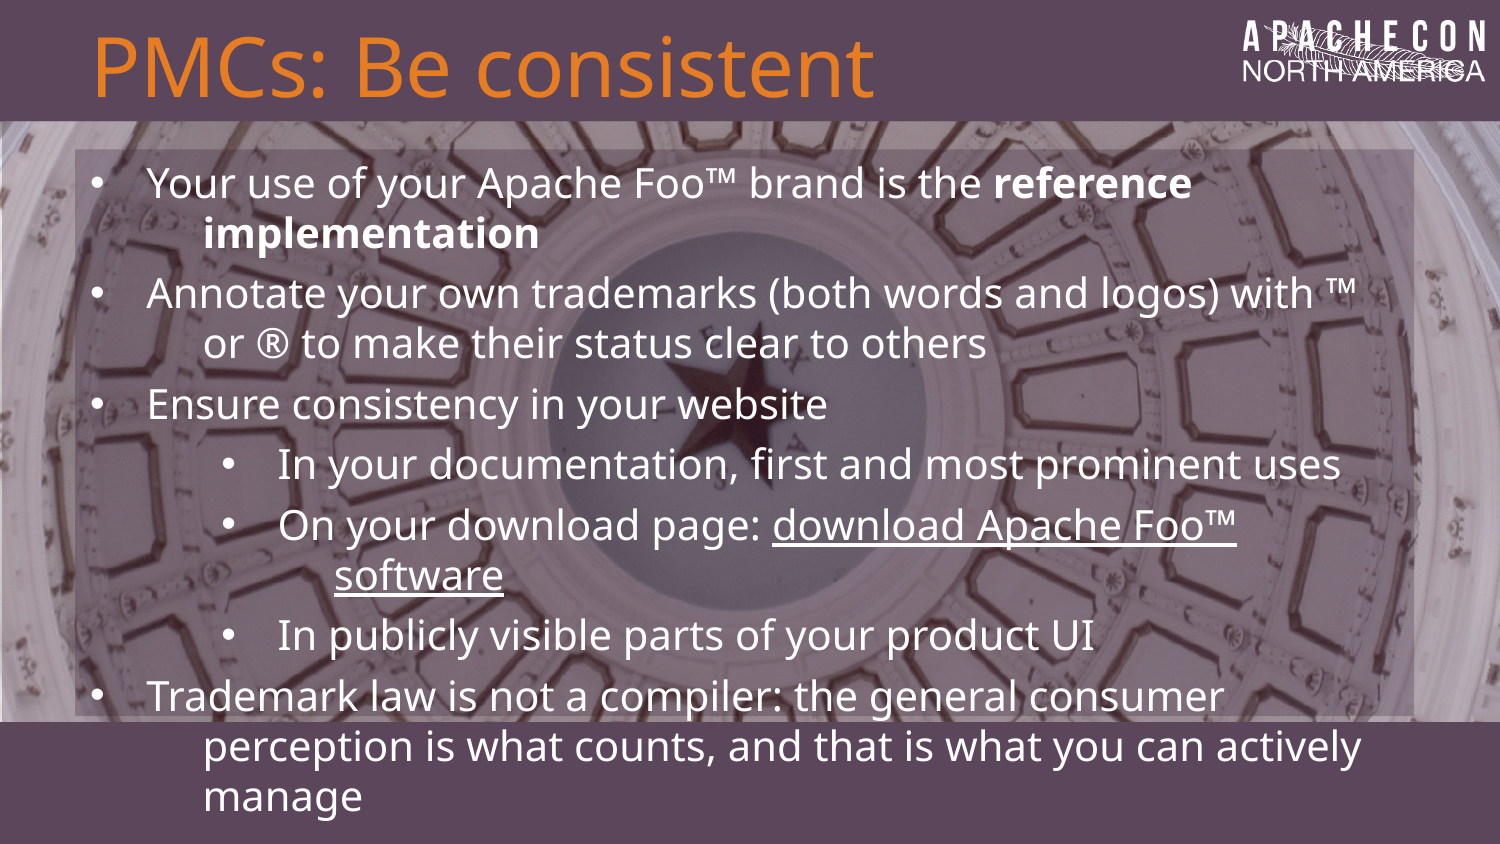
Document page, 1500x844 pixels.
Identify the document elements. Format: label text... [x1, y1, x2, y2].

picture [0, 0, 1500, 844]
text_box PMCs: Be consistent [75, 6, 1116, 107]
text_box Your use of your Apache Foo™ brand is the reference implementation Annotate your own trademarks (both words and logos) with ™ or ® to make their status clear to others Ensure consistency in your website In your documentation, first and most prominent uses On your download page: download Apache Foo™ software In publicly visible parts of your product UI Trademark law is not a compiler: the general consumer perception is what counts, and that is what you can actively manage [75, 149, 1415, 717]
